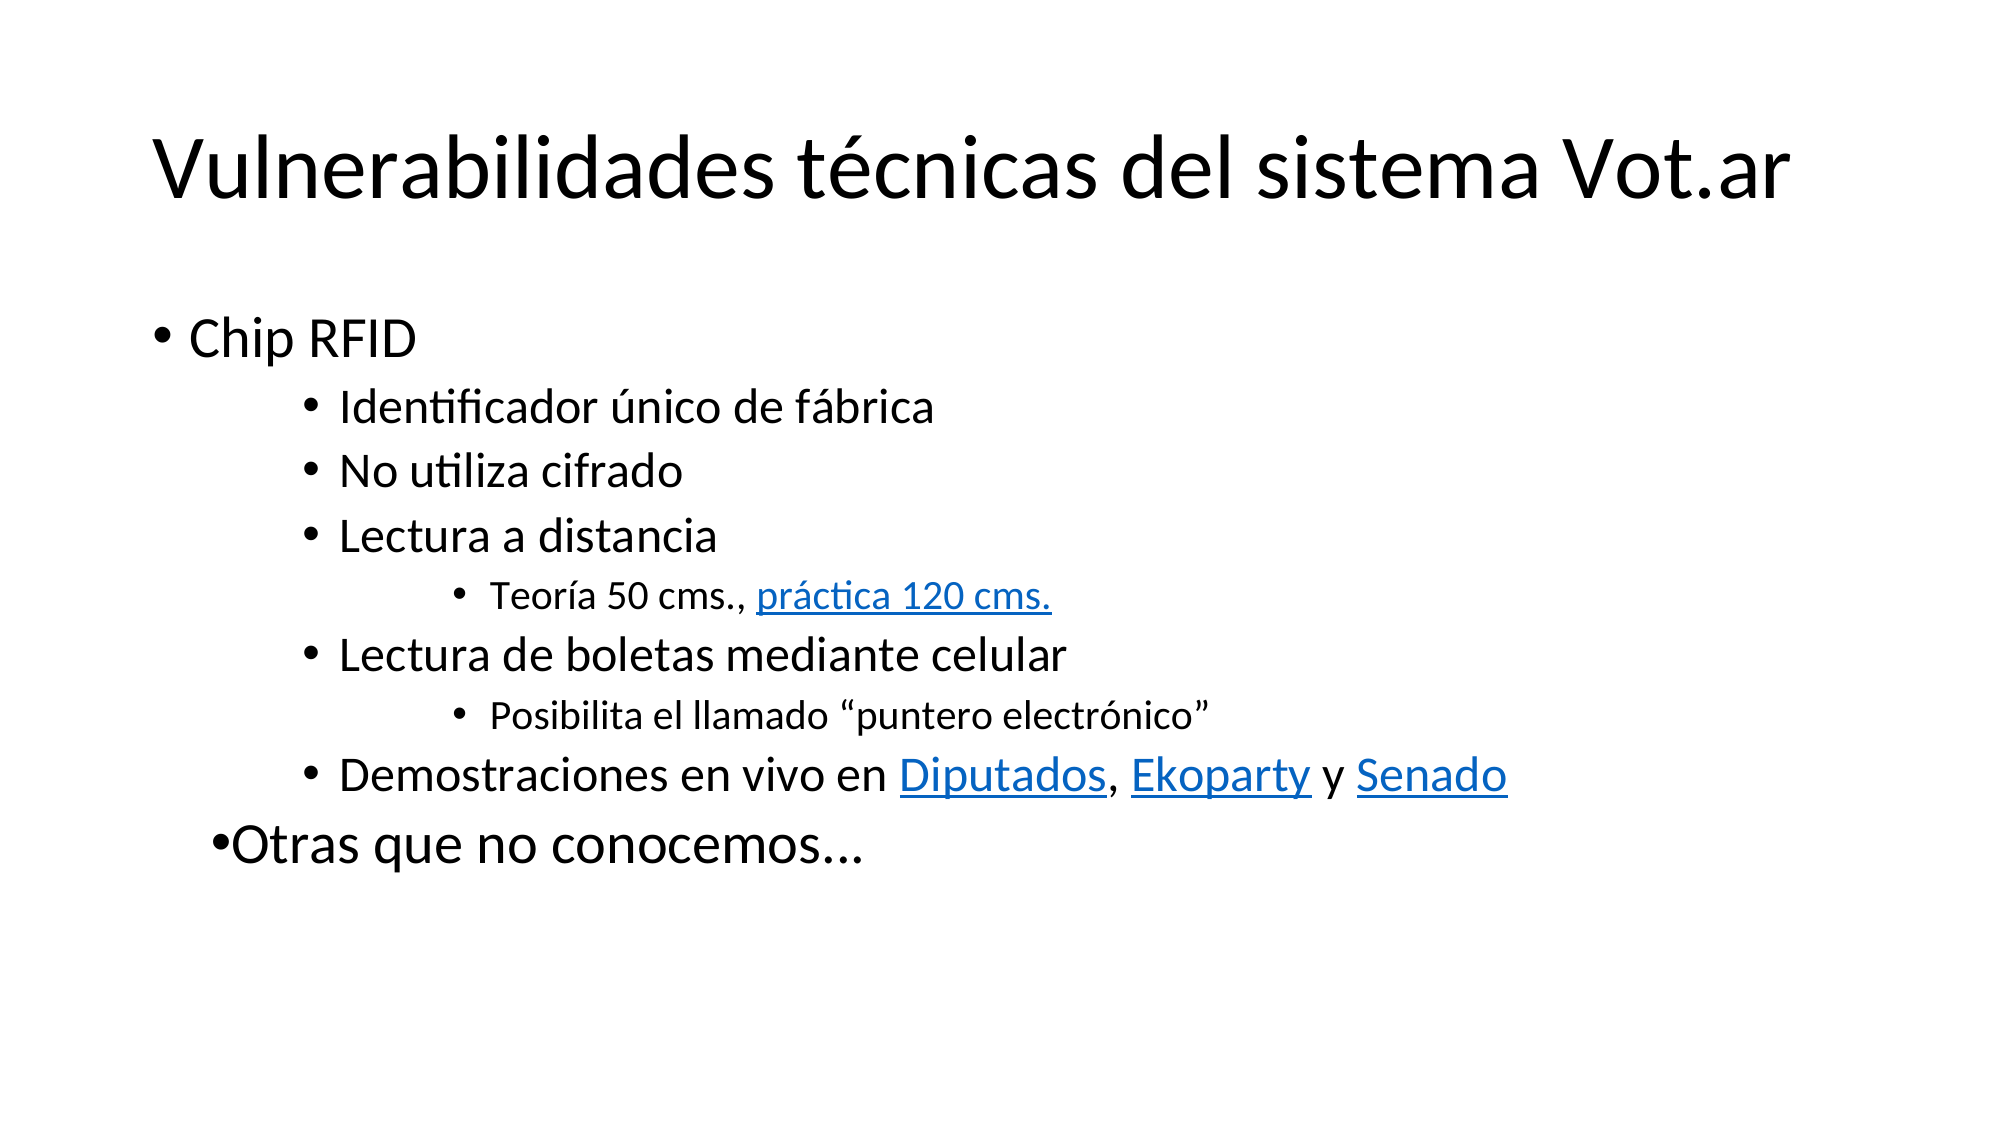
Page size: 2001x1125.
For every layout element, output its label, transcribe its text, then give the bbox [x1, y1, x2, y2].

list Chip RFID Identificador único de fábrica No utiliza cifrado Lectura a distancia Teoría 50 cms., práctica 120 cms. Lectura de boletas mediante celular Posibilita el llamado “puntero electrónico” Demostraciones en vivo en Diputados, Ekoparty y Senado Otras que no conocemos... [137, 299, 1863, 1014]
title Vulnerabilidades técnicas del sistema Vot.ar [137, 59, 1863, 278]
